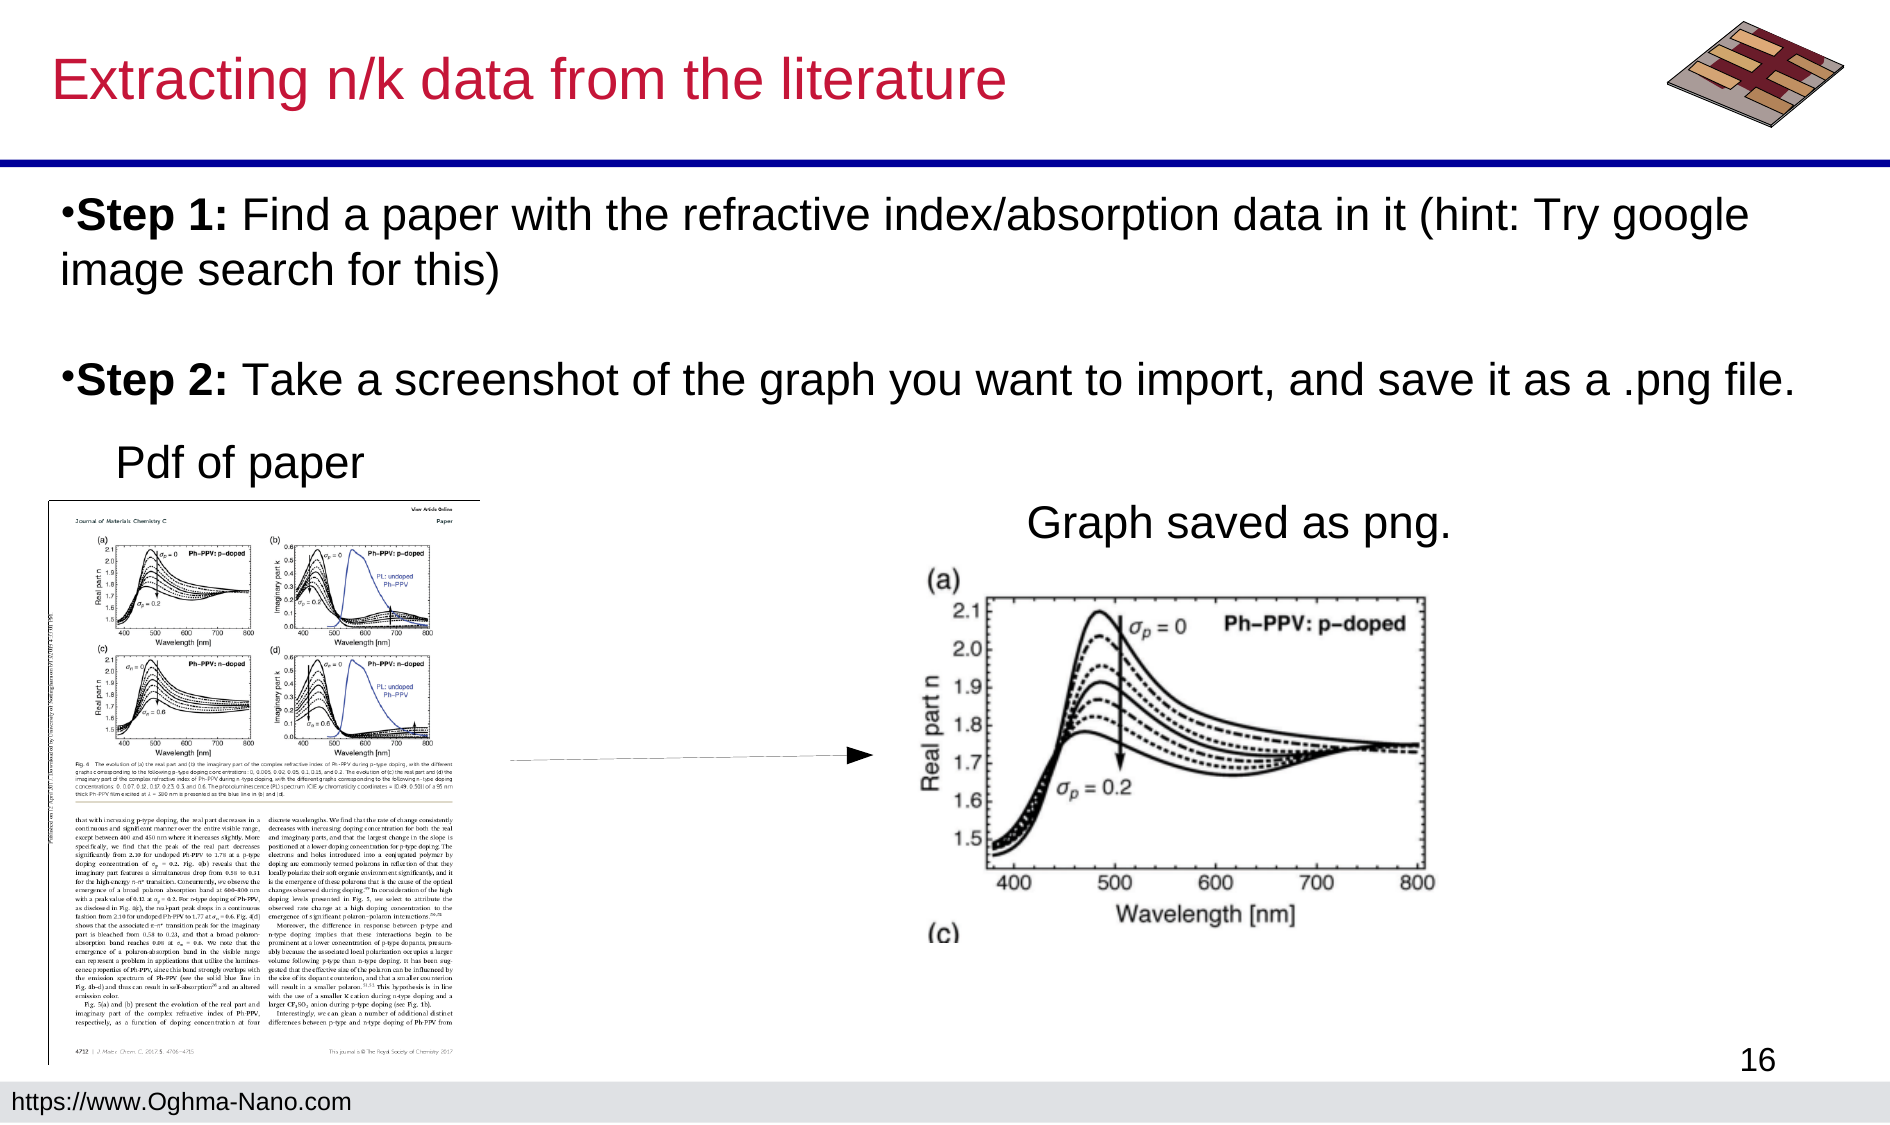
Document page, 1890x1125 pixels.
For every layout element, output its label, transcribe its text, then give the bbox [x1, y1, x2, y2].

title Extracting n/k data from the literature [36, 6, 1575, 153]
text_box Step 1: Find a paper with the refractive index/absorption data in it (hint: Try google image search for this) Step 2: Take a screenshot of the graph you want to import, and save it as a .png file. [45, 176, 1890, 412]
picture [899, 562, 1445, 943]
picture [48, 500, 480, 1065]
text_box <number> [1724, 1030, 1890, 1101]
text_box Pdf of paper [100, 425, 445, 550]
text_box Graph saved as png. [1011, 485, 1474, 611]
